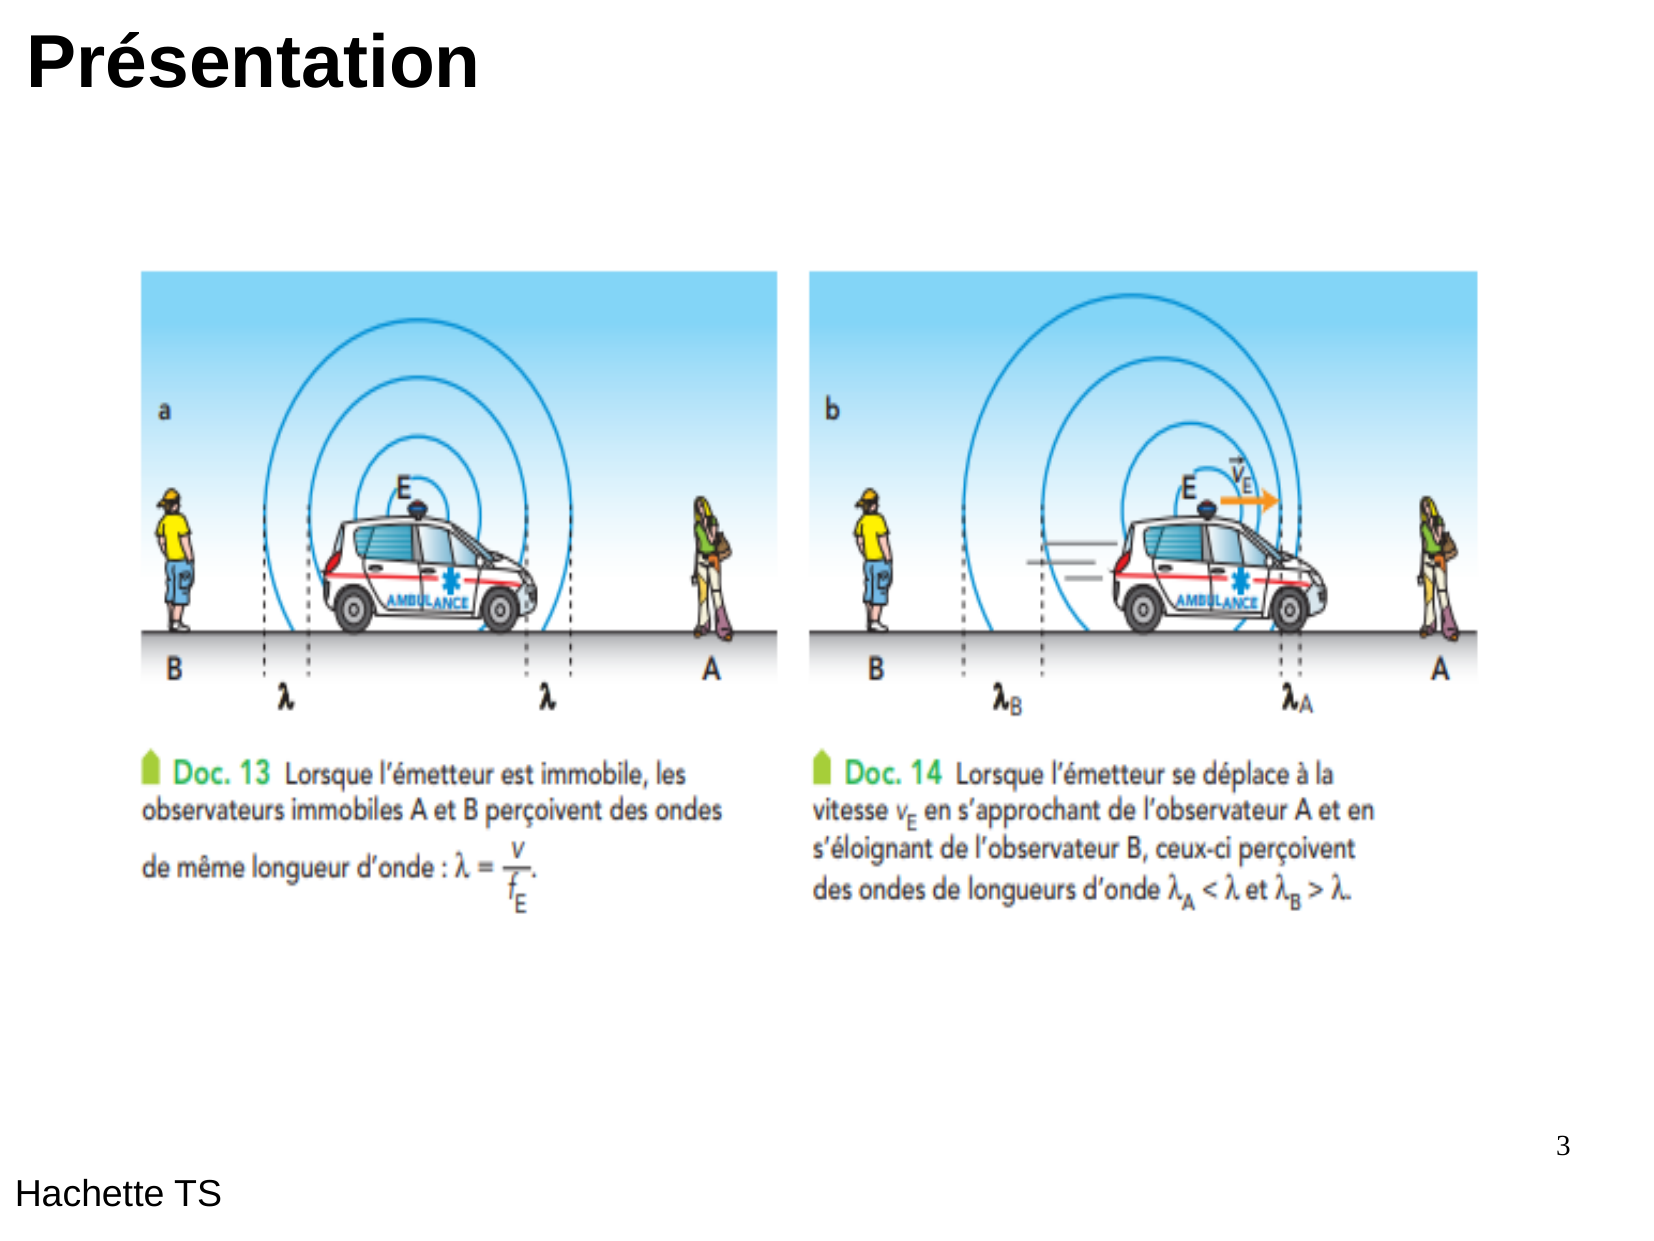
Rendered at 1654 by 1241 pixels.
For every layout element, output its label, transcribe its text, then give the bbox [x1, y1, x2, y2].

text_box Présentation [11, 11, 697, 111]
picture [131, 264, 1523, 922]
text_box Hachette TS [0, 1164, 260, 1241]
